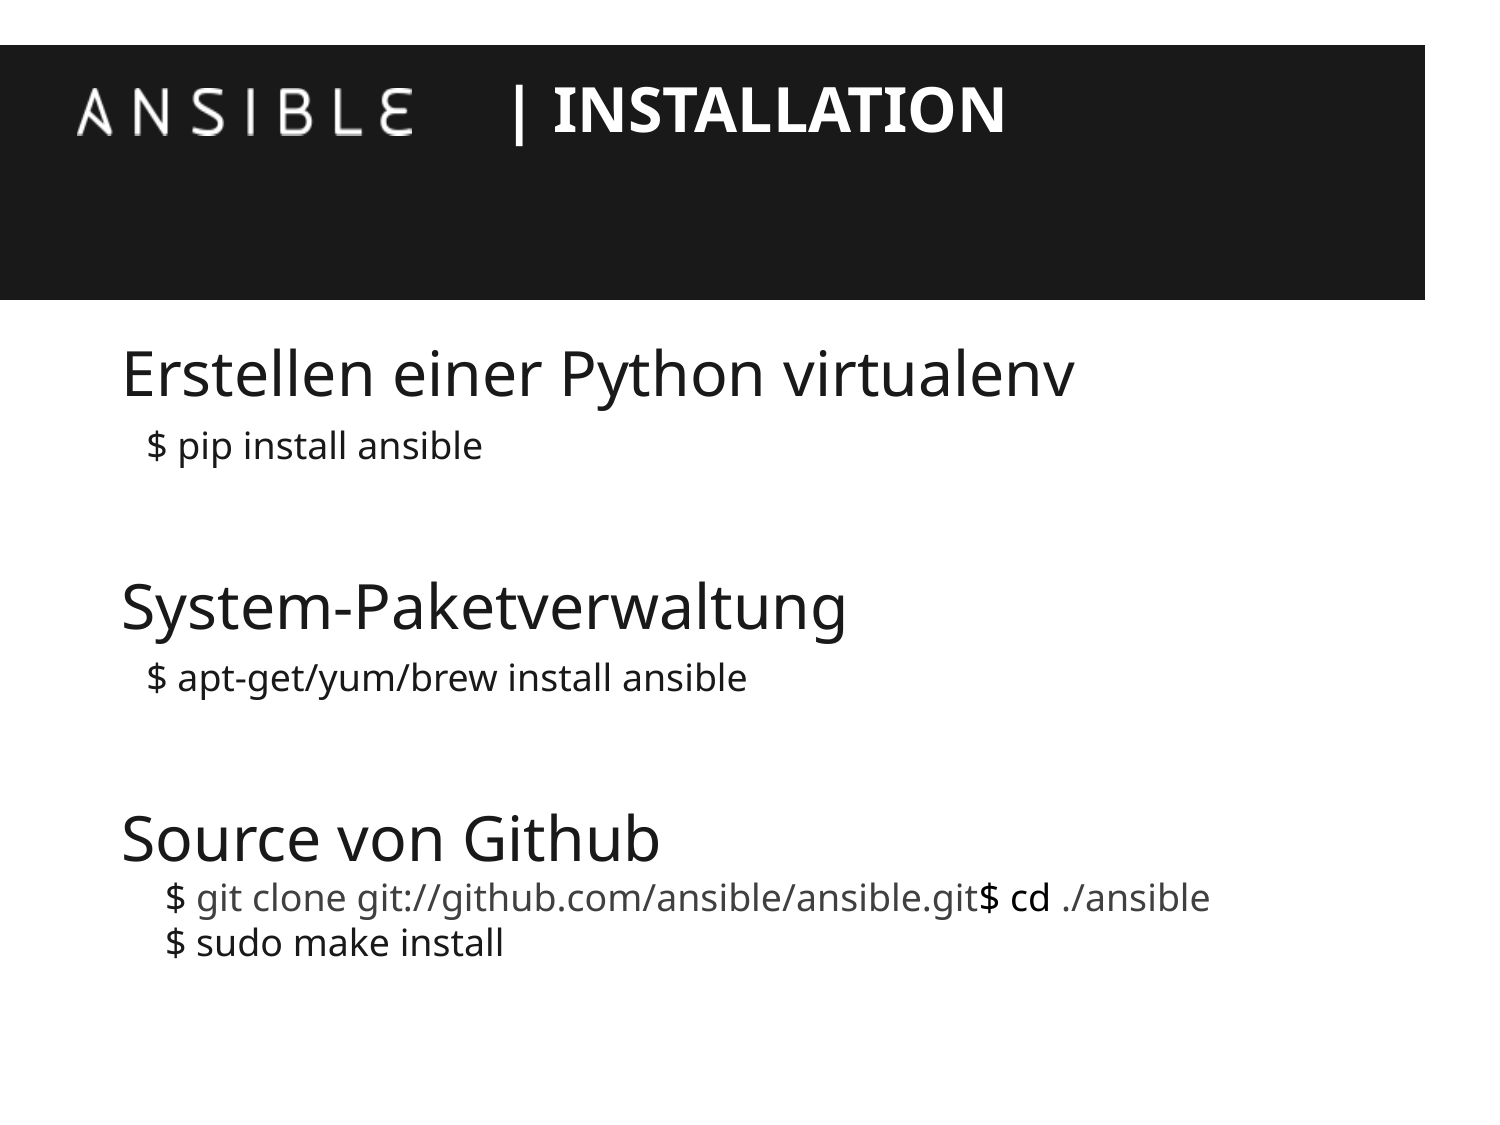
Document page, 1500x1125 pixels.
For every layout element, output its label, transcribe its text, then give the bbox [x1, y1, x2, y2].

title | INSTALLATION [437, 48, 1087, 160]
picture [77, 88, 412, 136]
list Erstellen einer Python virtualenv $ pip install ansible System-Paketverwaltung $ apt-get/yum/brew install ansible Source von Github $ git clone git://github.com/ansible/ansible.git$ cd ./ansible $ sudo make install [75, 319, 1425, 1078]
